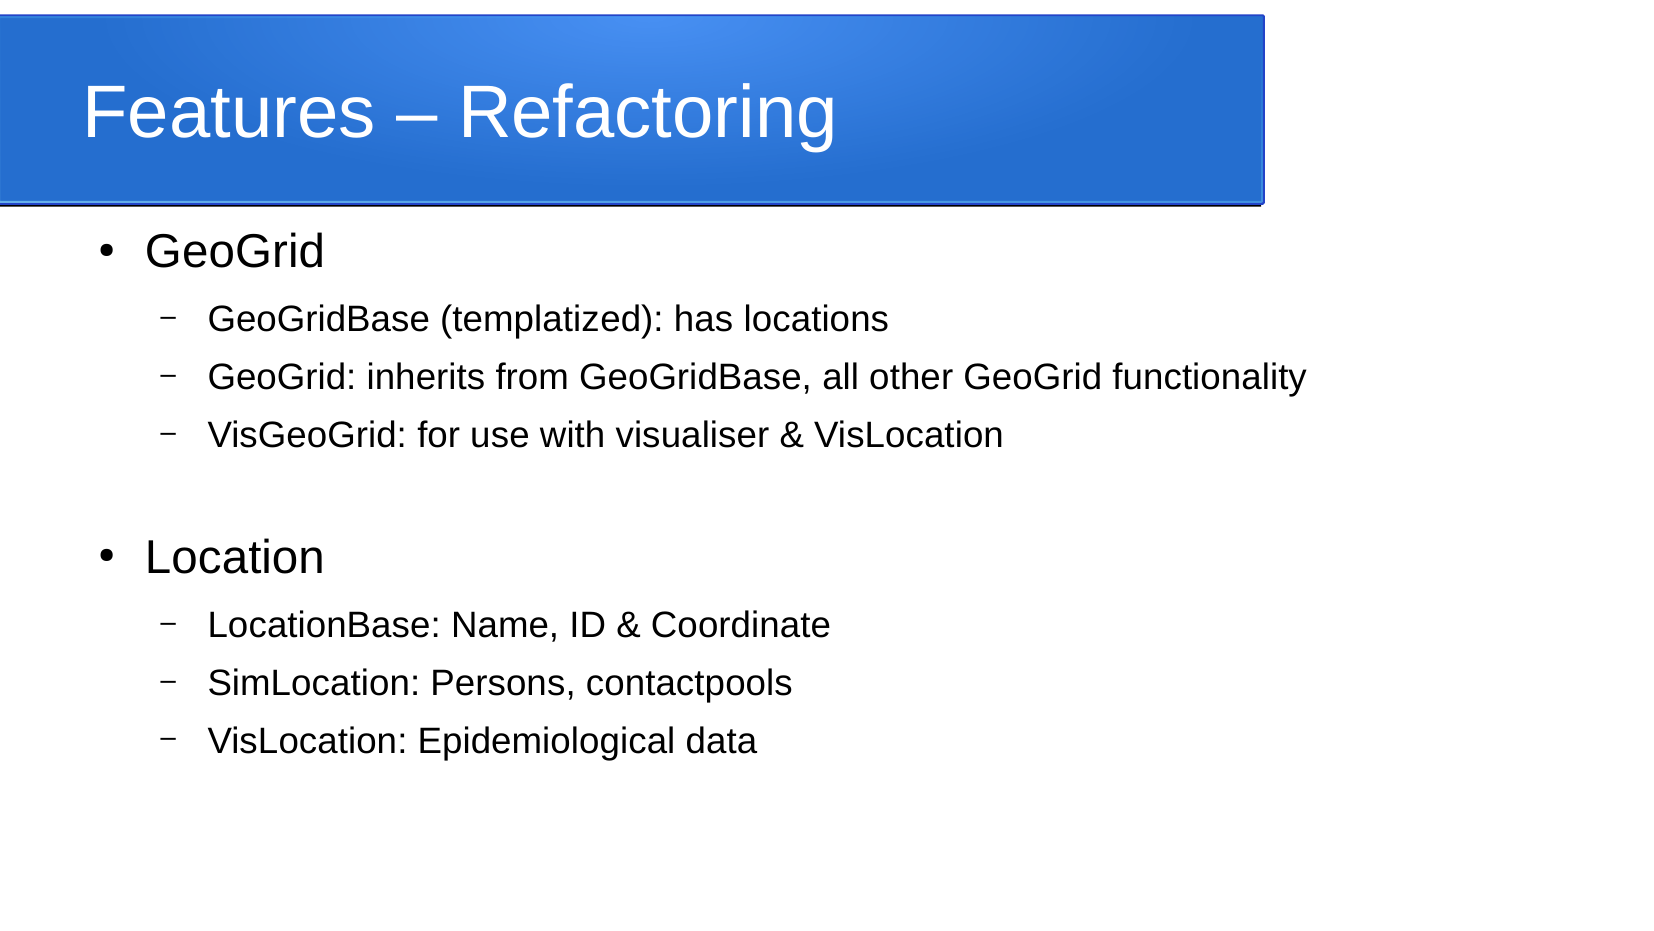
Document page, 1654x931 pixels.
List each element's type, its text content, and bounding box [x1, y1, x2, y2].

title Features – Refactoring [82, 35, 1235, 189]
list GeoGrid GeoGridBase (templatized): has locations GeoGrid: inherits from GeoGridBase, all other GeoGrid functionality VisGeoGrid: for use with visualiser & VisLocation Location LocationBase: Name, ID & Coordinate SimLocation: Persons, contactpools VisLocation: Epidemiological data [82, 224, 1571, 764]
